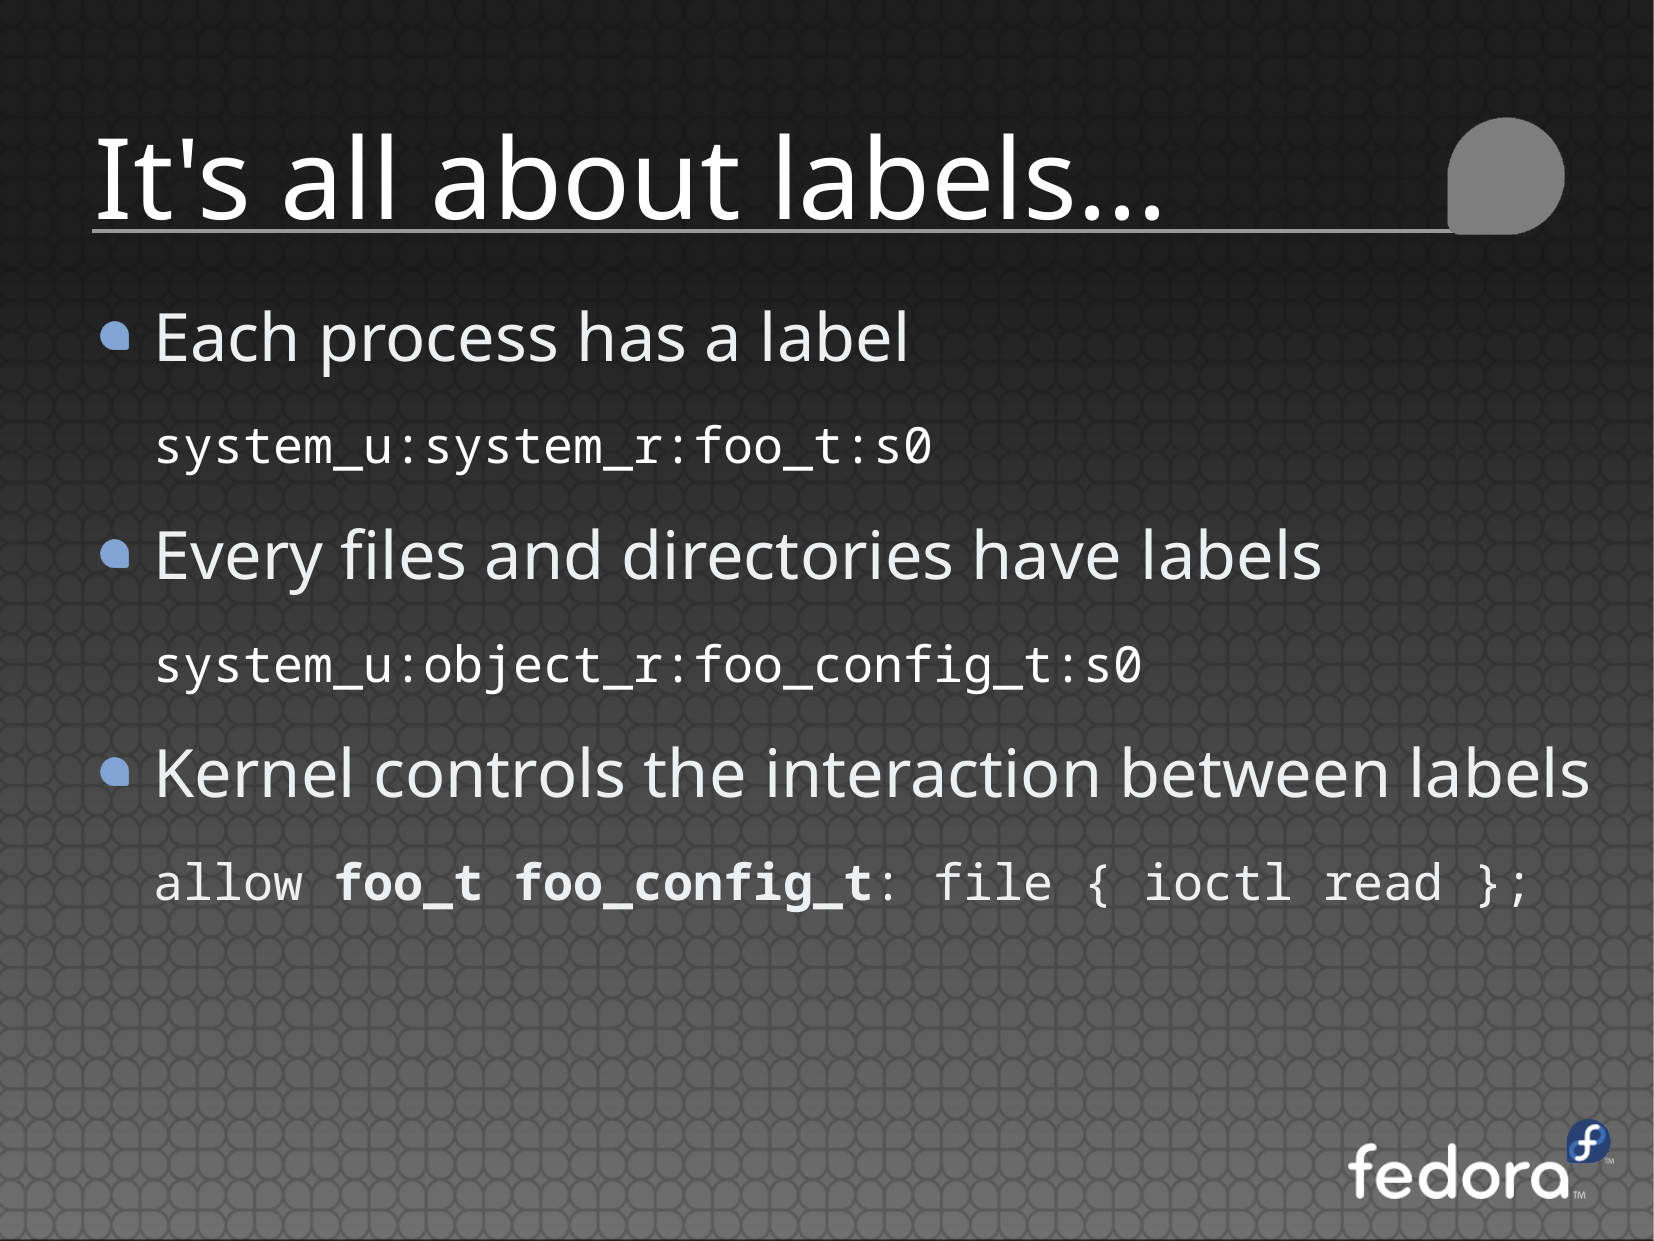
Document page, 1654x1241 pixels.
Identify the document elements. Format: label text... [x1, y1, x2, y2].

list Each process has a label system_u:system_r:foo_t:s0 Every files and directories have labels system_u:object_r:foo_config_t:s0 Kernel controls the interaction between labels allow foo_t foo_config_t: file { ioctl read }; [82, 290, 1622, 1094]
picture [0, 0, 1654, 1241]
title It's all about labels... [94, 100, 1426, 251]
